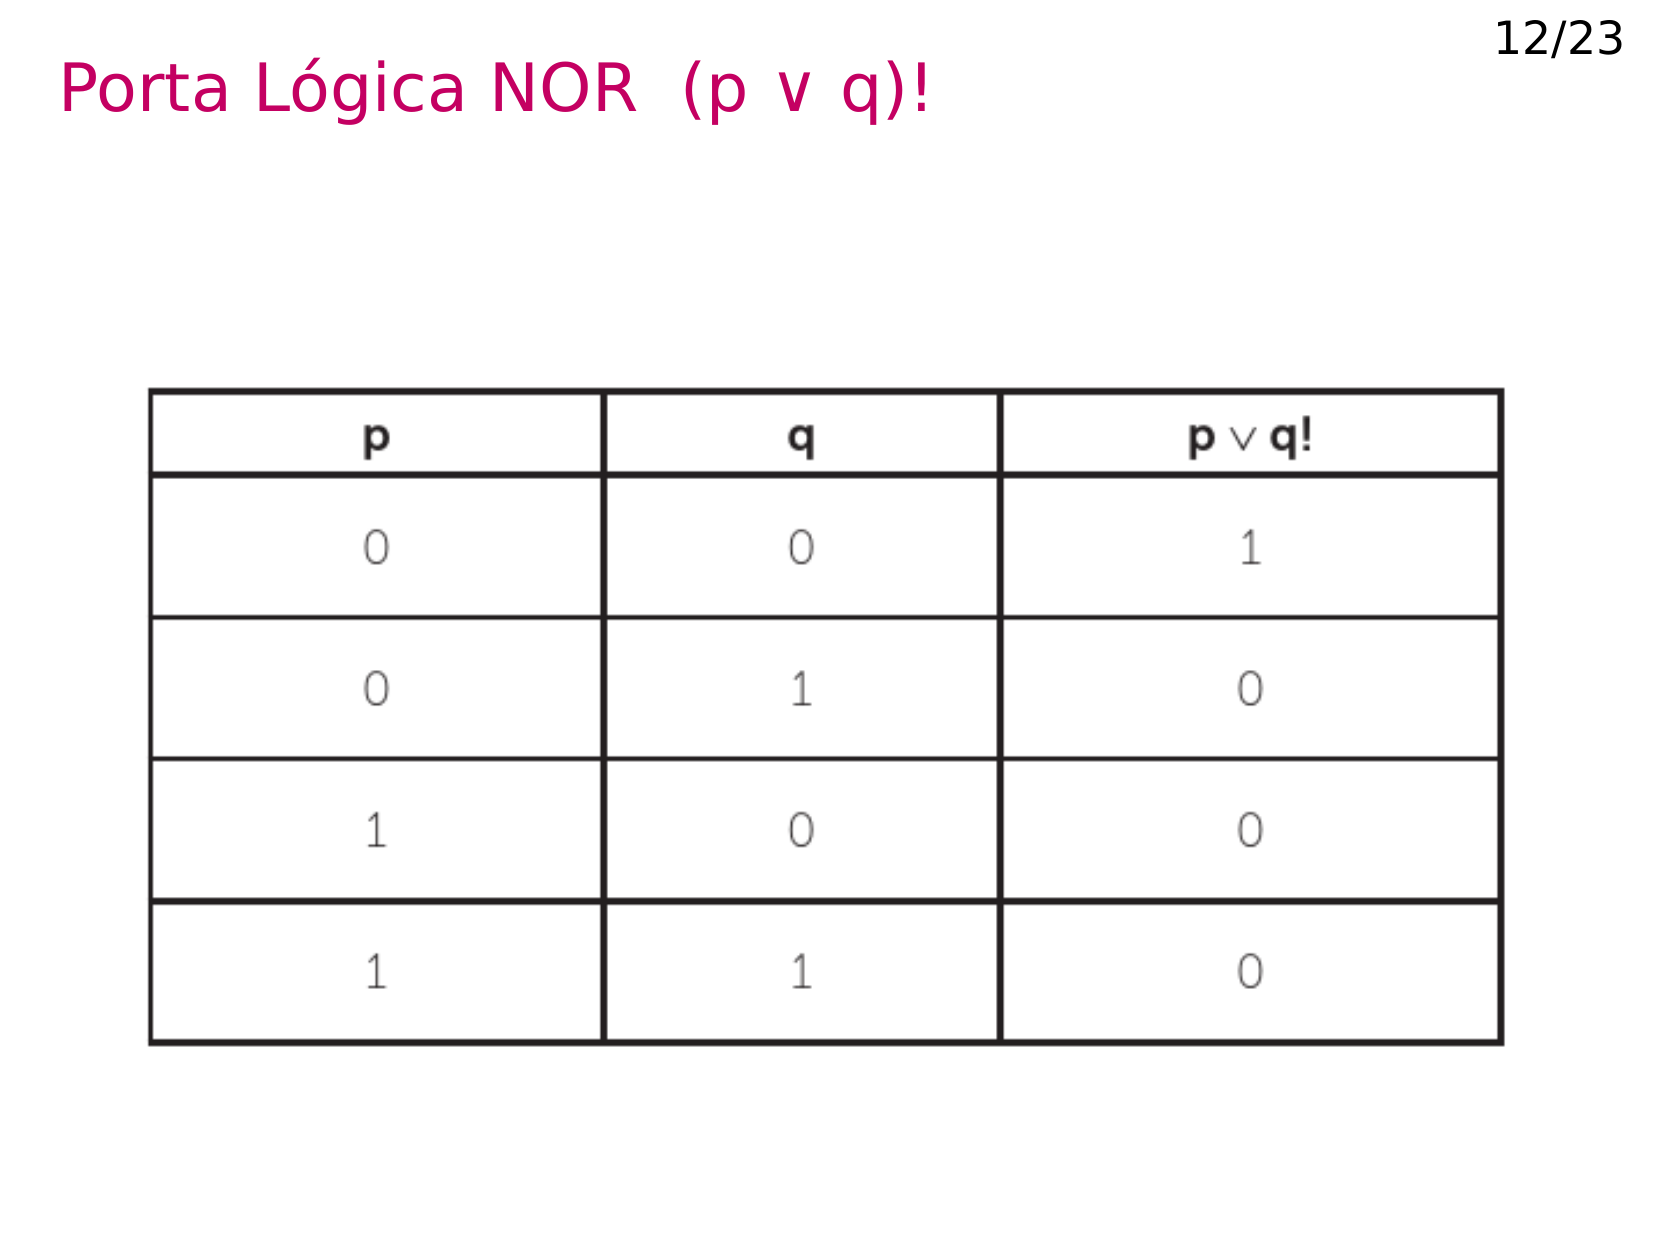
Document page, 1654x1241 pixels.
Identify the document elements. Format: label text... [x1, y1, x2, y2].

title Porta Lógica NOR (p ∨ q)! [59, 29, 1625, 148]
picture [142, 384, 1512, 1063]
